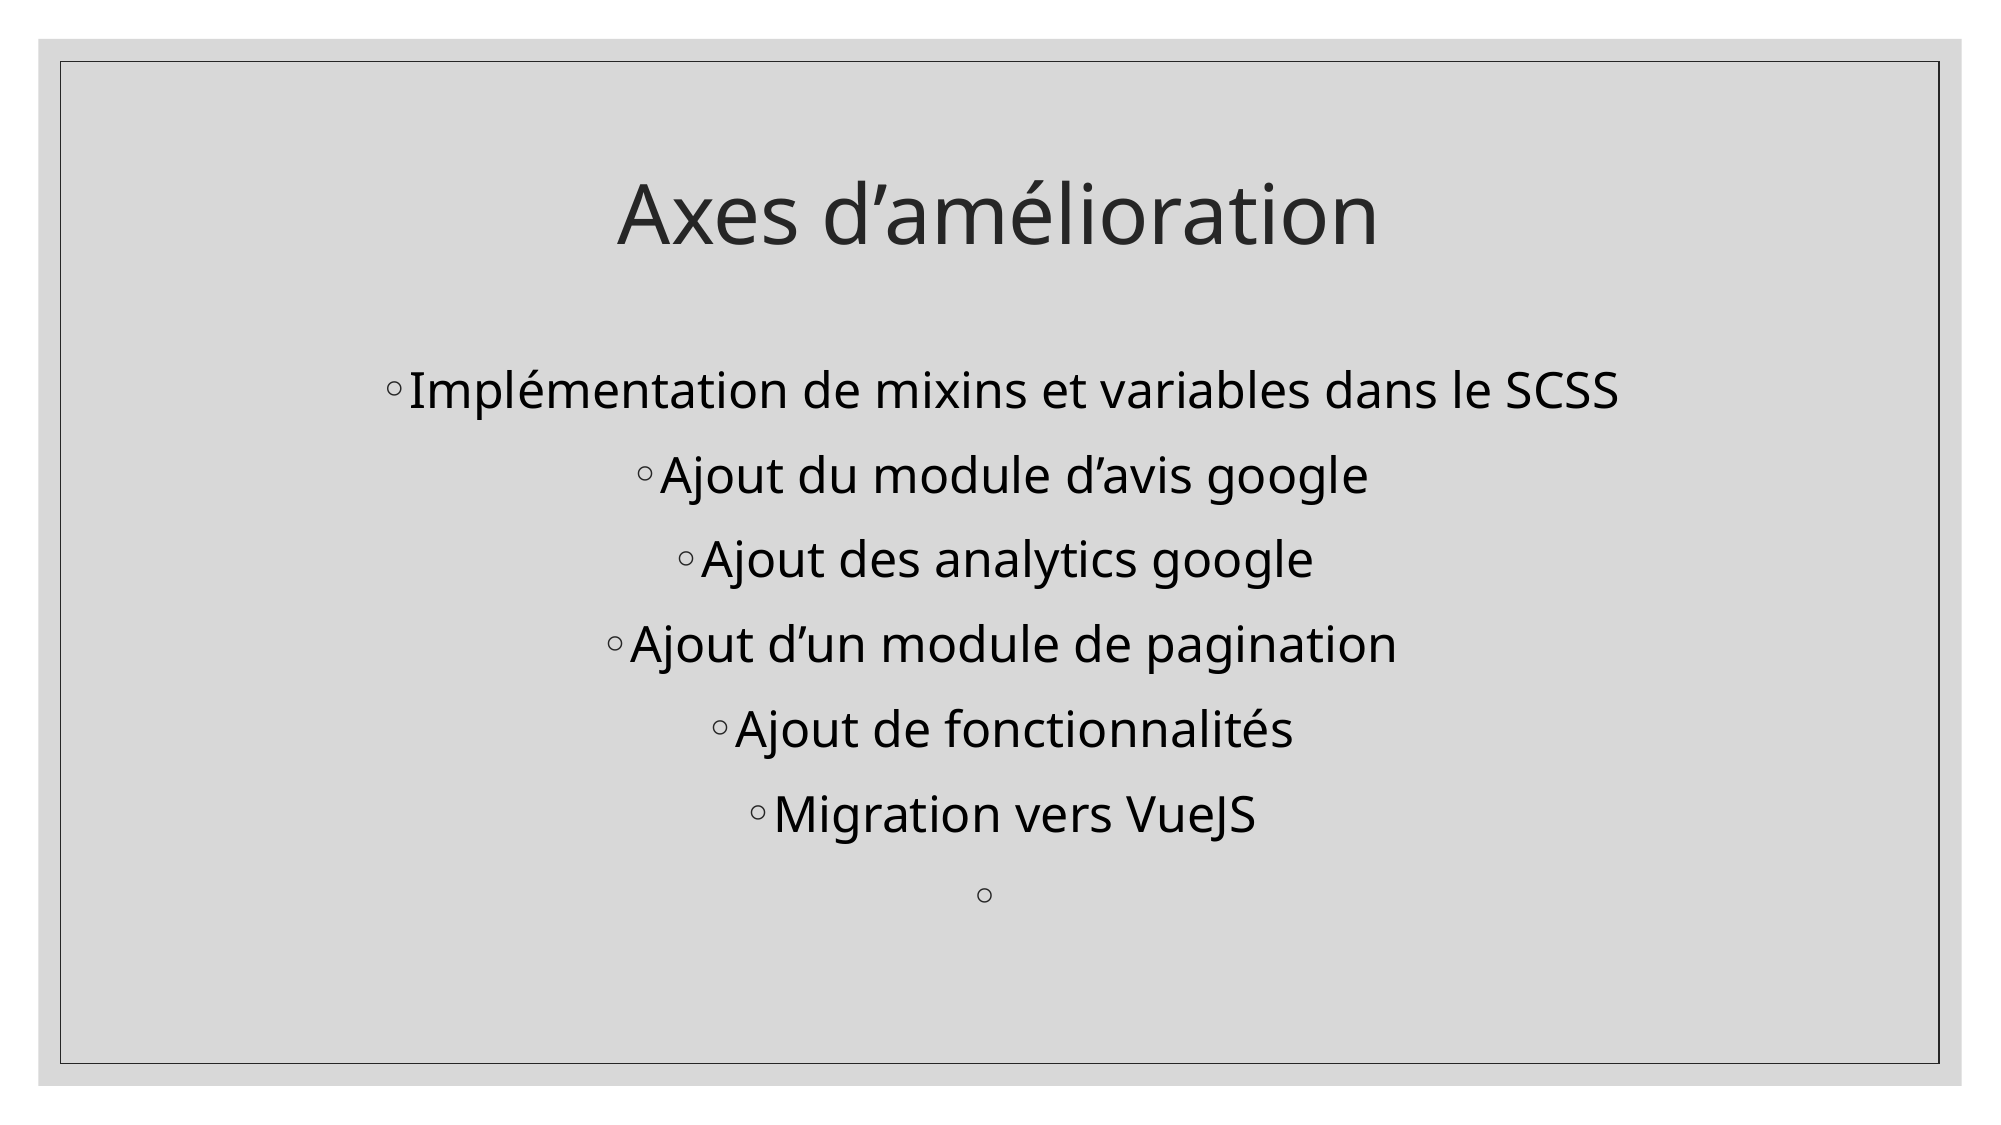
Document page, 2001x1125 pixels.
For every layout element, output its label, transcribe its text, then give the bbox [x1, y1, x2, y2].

list Implémentation de mixins et variables dans le SCSS Ajout du module d’avis google Ajout des analytics google Ajout d’un module de pagination Ajout de fonctionnalités Migration vers VueJS [174, 345, 1825, 977]
title Axes d’amélioration [174, 105, 1825, 331]
